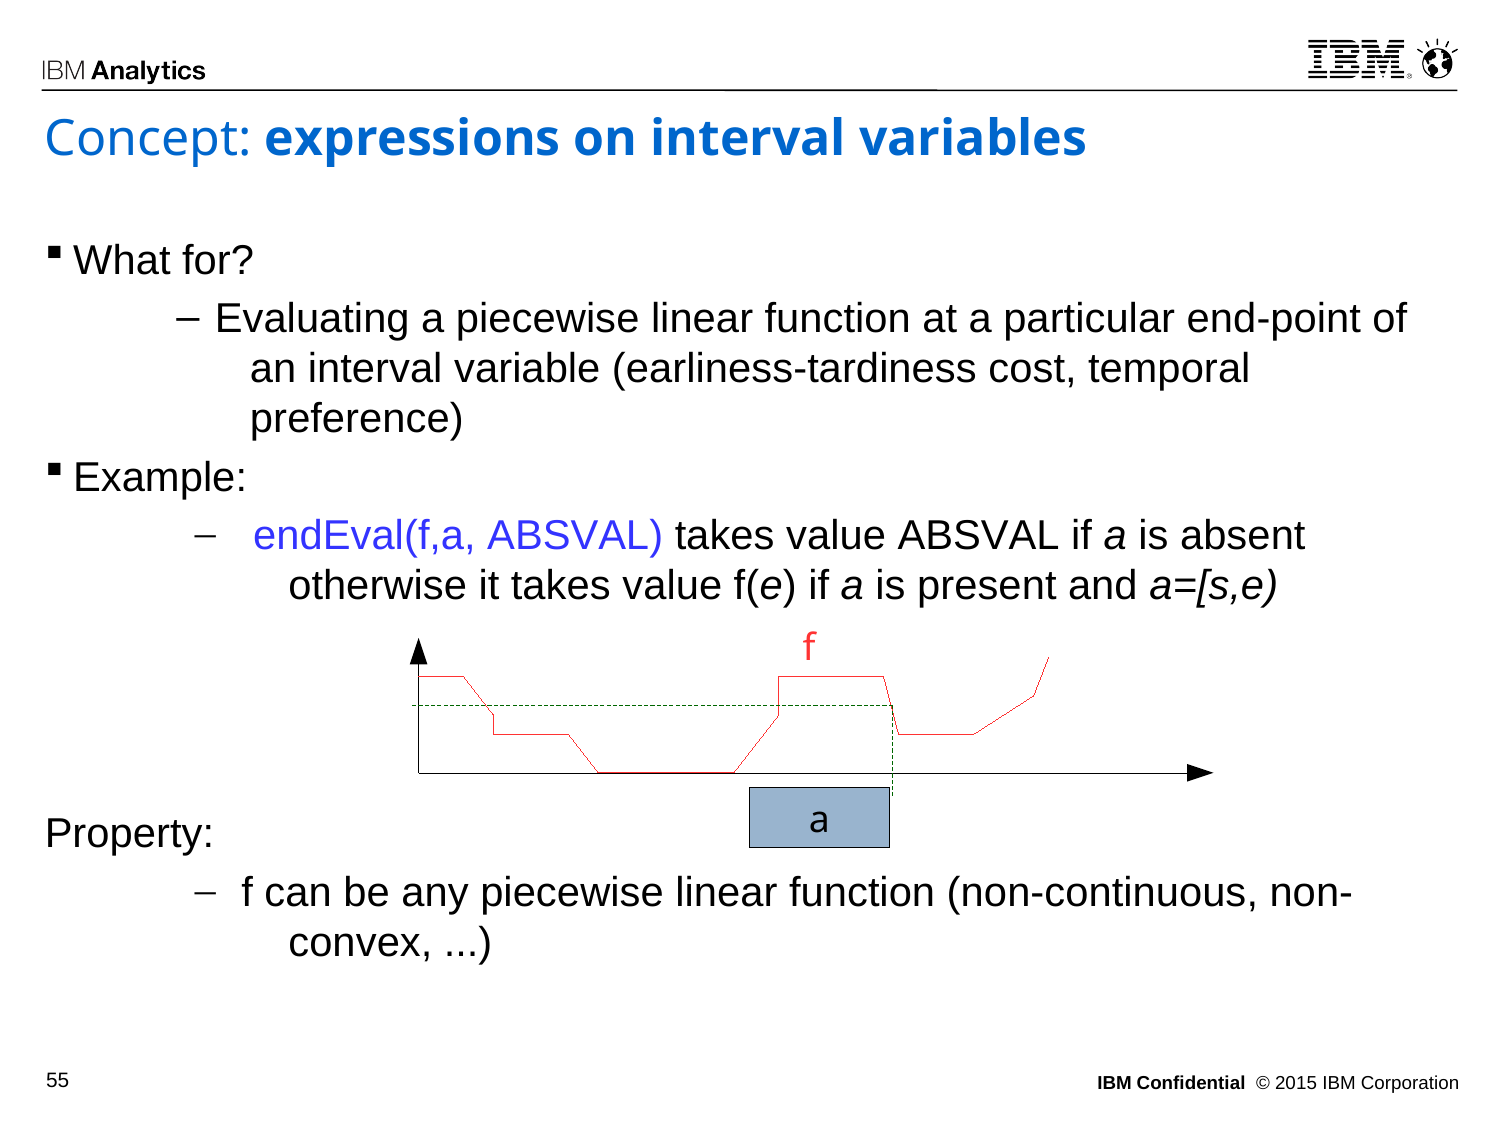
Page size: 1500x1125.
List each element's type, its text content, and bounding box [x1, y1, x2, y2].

text_box a [749, 787, 890, 848]
list What for? Evaluating a piecewise linear function at a particular end-point of an interval variable (earliness-tardiness cost, temporal preference) Example: endEval(f,a, ABSVAL) takes value ABSVAL if a is absent otherwise it takes value f(e) if a is present and a=[s,e) Property: f can be any piecewise linear function (non-continuous, non-convex, ...) [29, 224, 1456, 1125]
picture [24, 42, 224, 99]
title Concept: expressions on interval variables [29, 97, 1500, 203]
text_box f [787, 615, 829, 700]
picture [1294, 24, 1469, 91]
